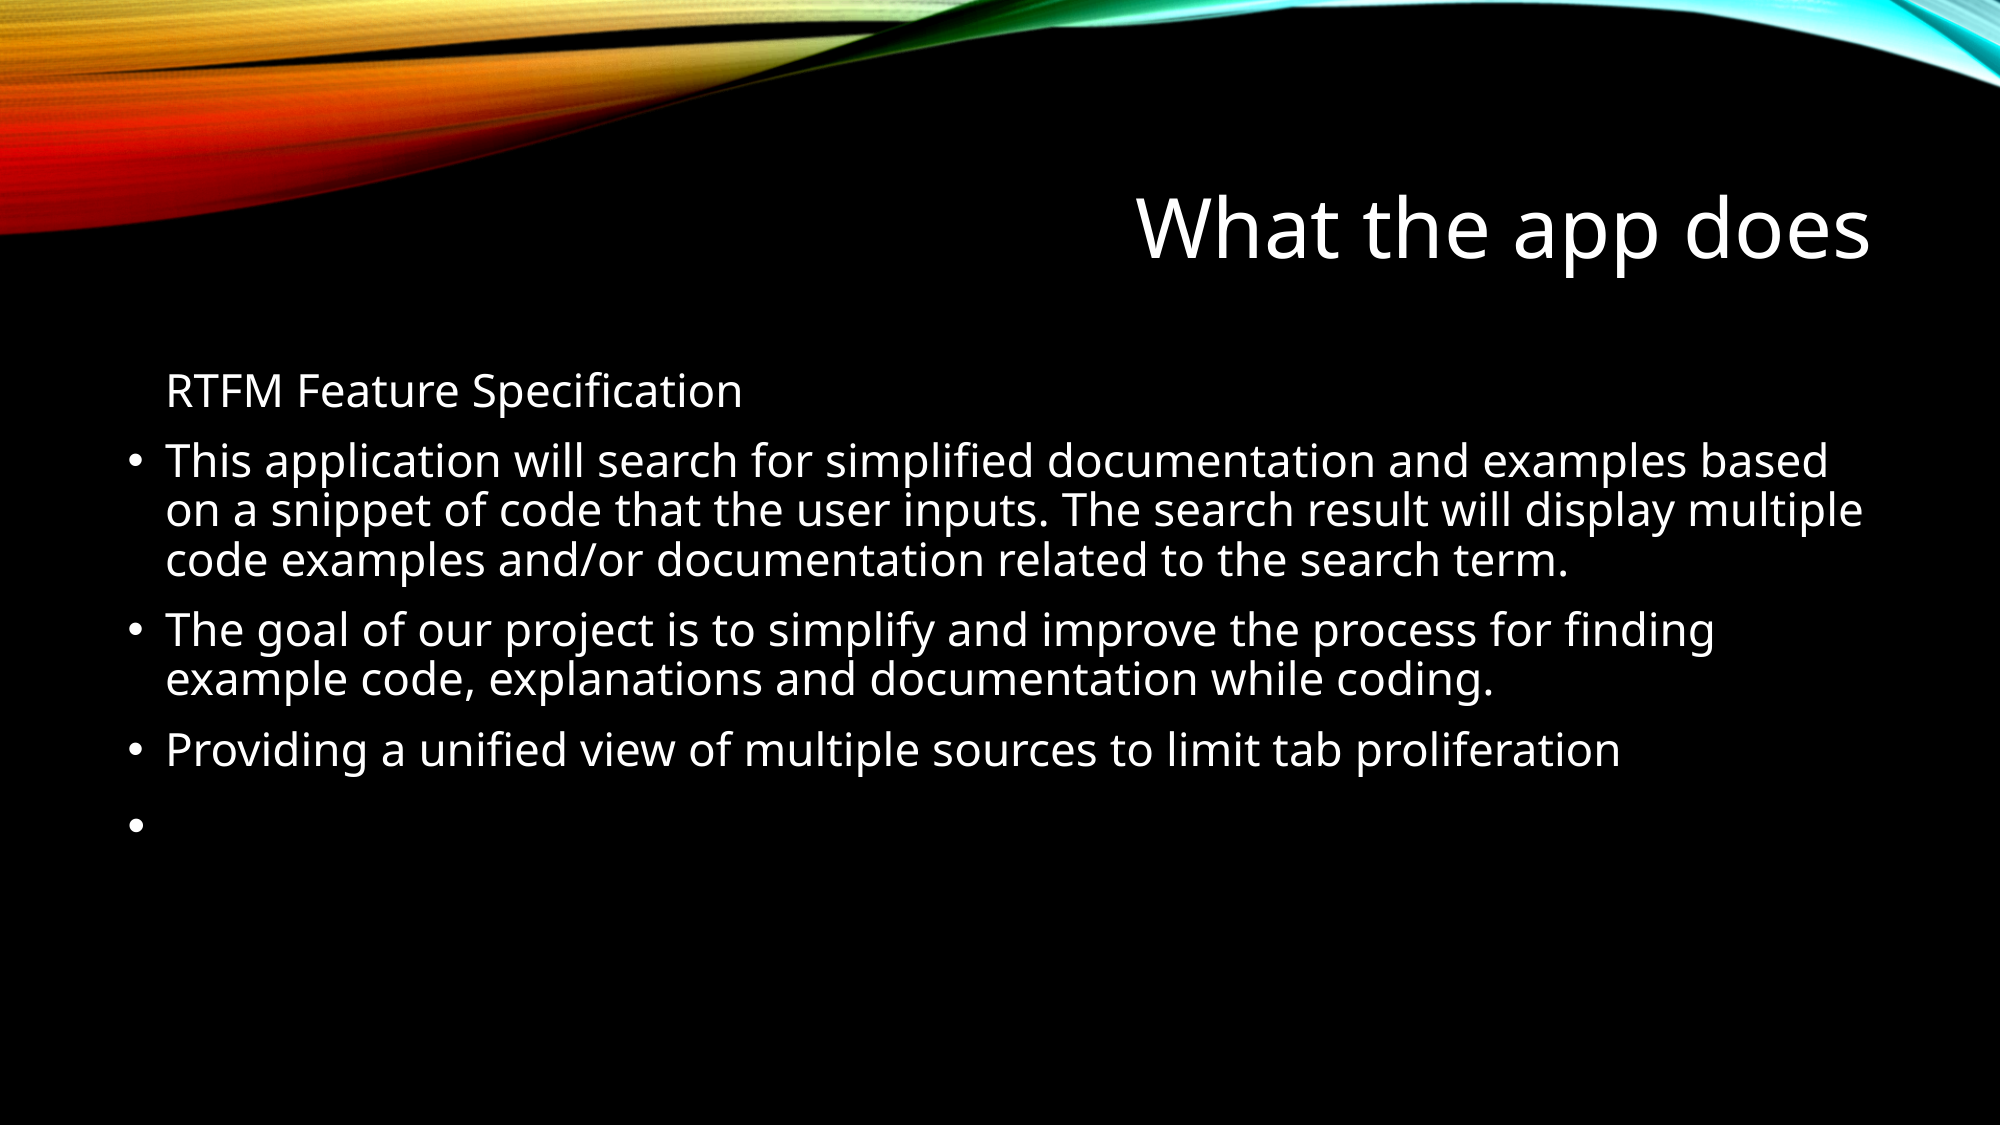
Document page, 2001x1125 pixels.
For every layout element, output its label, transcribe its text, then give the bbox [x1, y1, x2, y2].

picture [0, 0, 2000, 237]
list RTFM Feature Specification This application will search for simplified documentation and examples based on a snippet of code that the user inputs. The search result will display multiple code examples and/or documentation related to the search term. The goal of our project is to simplify and improve the process for finding example code, explanations and documentation while coding. Providing a unified view of multiple sources to limit tab proliferation [112, 360, 1888, 1021]
title What the app does [474, 125, 1888, 338]
